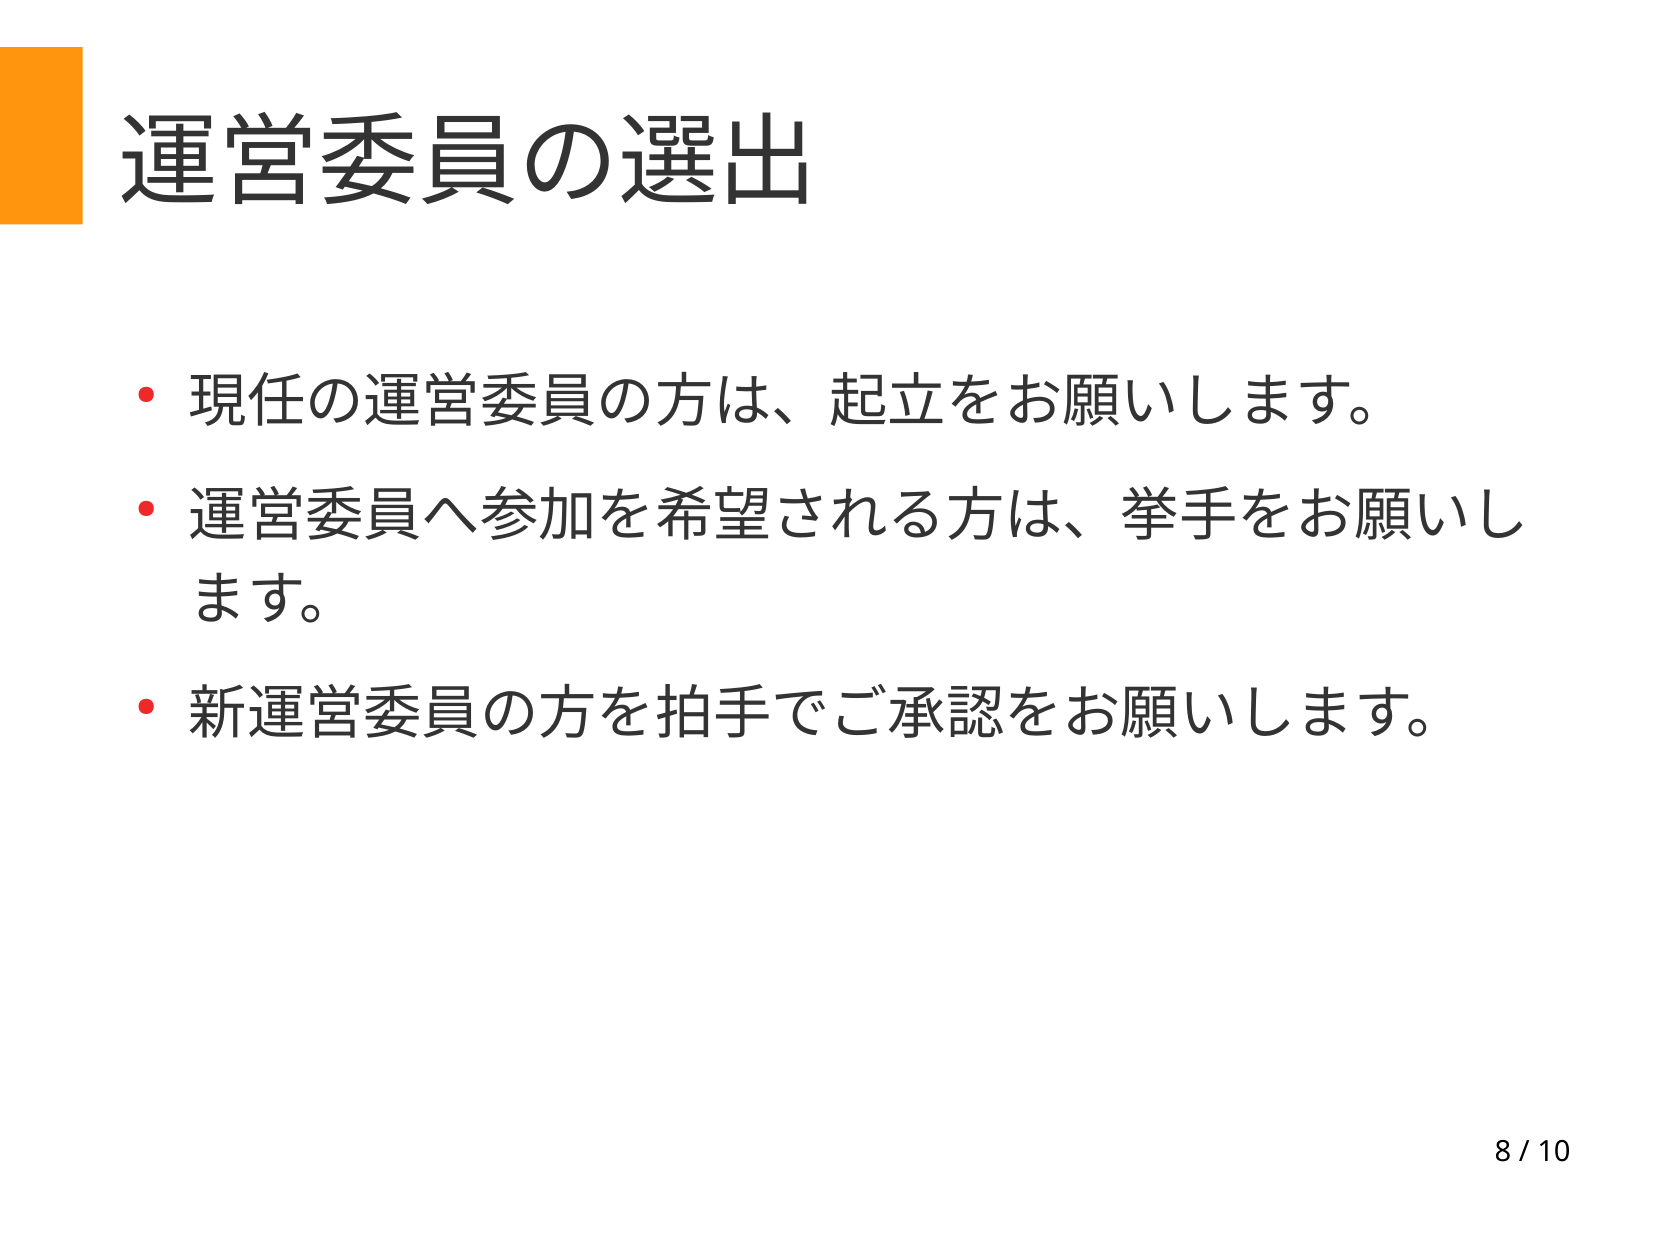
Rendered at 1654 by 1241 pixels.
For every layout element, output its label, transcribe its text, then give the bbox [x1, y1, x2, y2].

list 現任の運営委員の方は、起立をお願いします。 運営委員へ参加を希望される方は、挙手をお願いします。 新運営委員の方を拍手でご承認をお願いします。 [118, 354, 1536, 1074]
title 運営委員の選出 [118, 49, 1571, 257]
